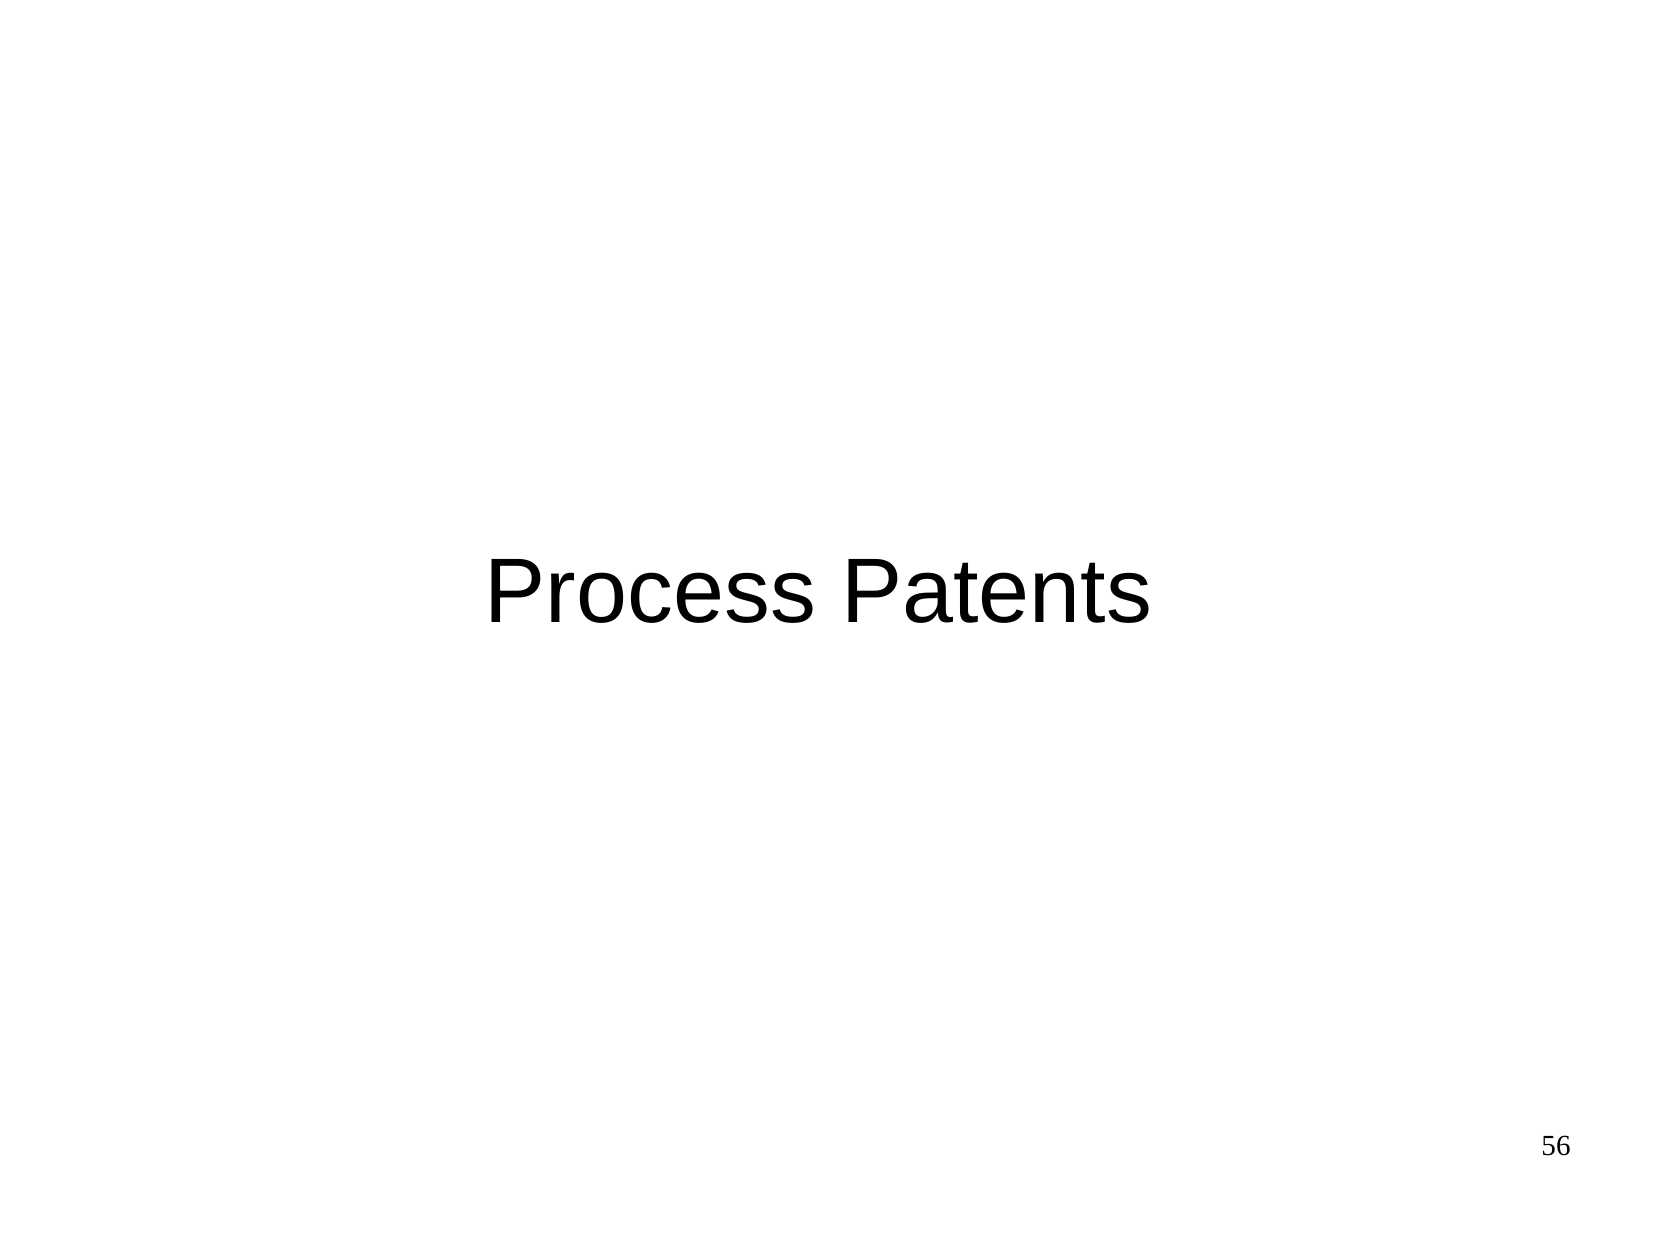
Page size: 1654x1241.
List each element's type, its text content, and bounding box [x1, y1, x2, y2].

title Process Patents [75, 487, 1564, 695]
